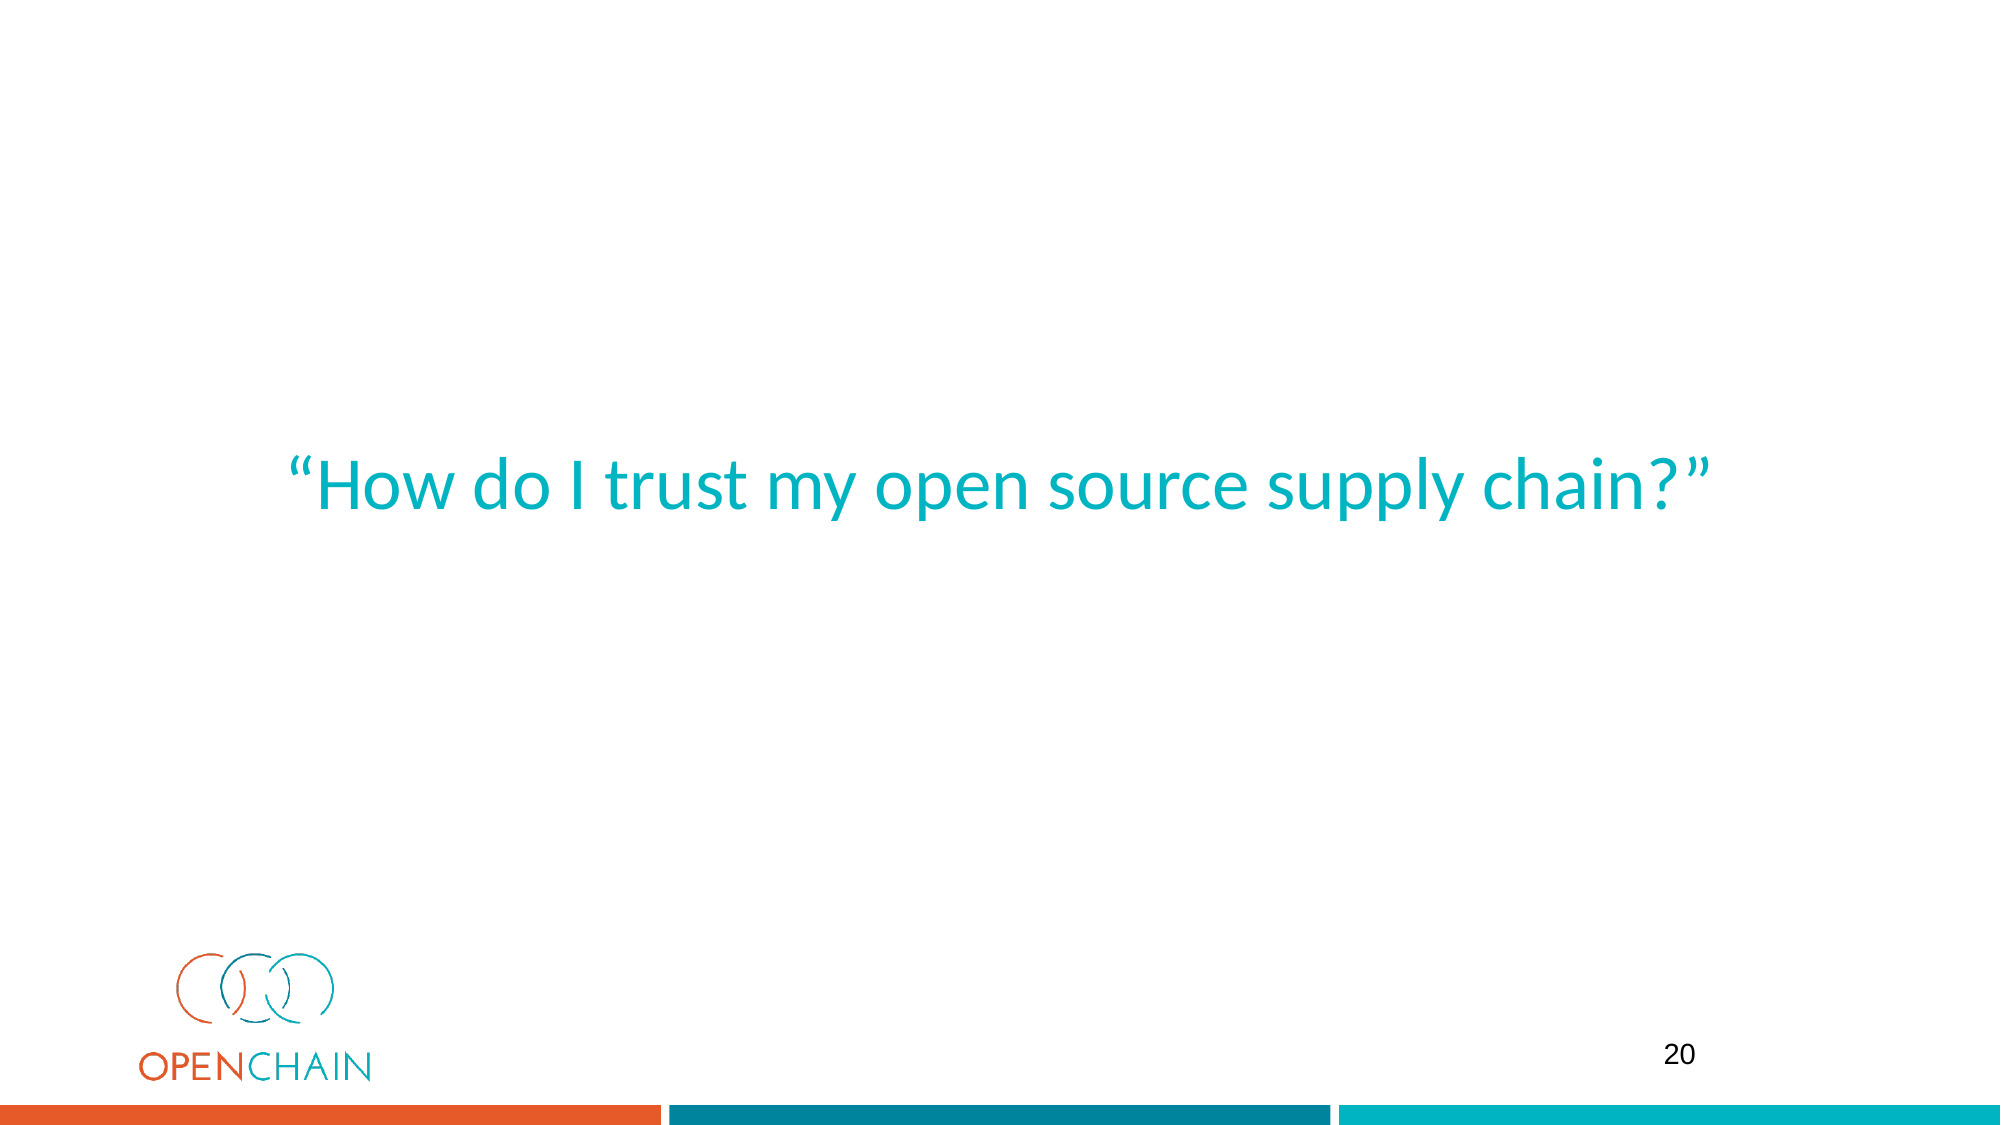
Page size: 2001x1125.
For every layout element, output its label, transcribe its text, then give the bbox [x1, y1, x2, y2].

title “How do I trust my open source supply chain?” [137, 376, 1863, 594]
picture [137, 951, 372, 1082]
slide_number <number> [1648, 1022, 1863, 1083]
